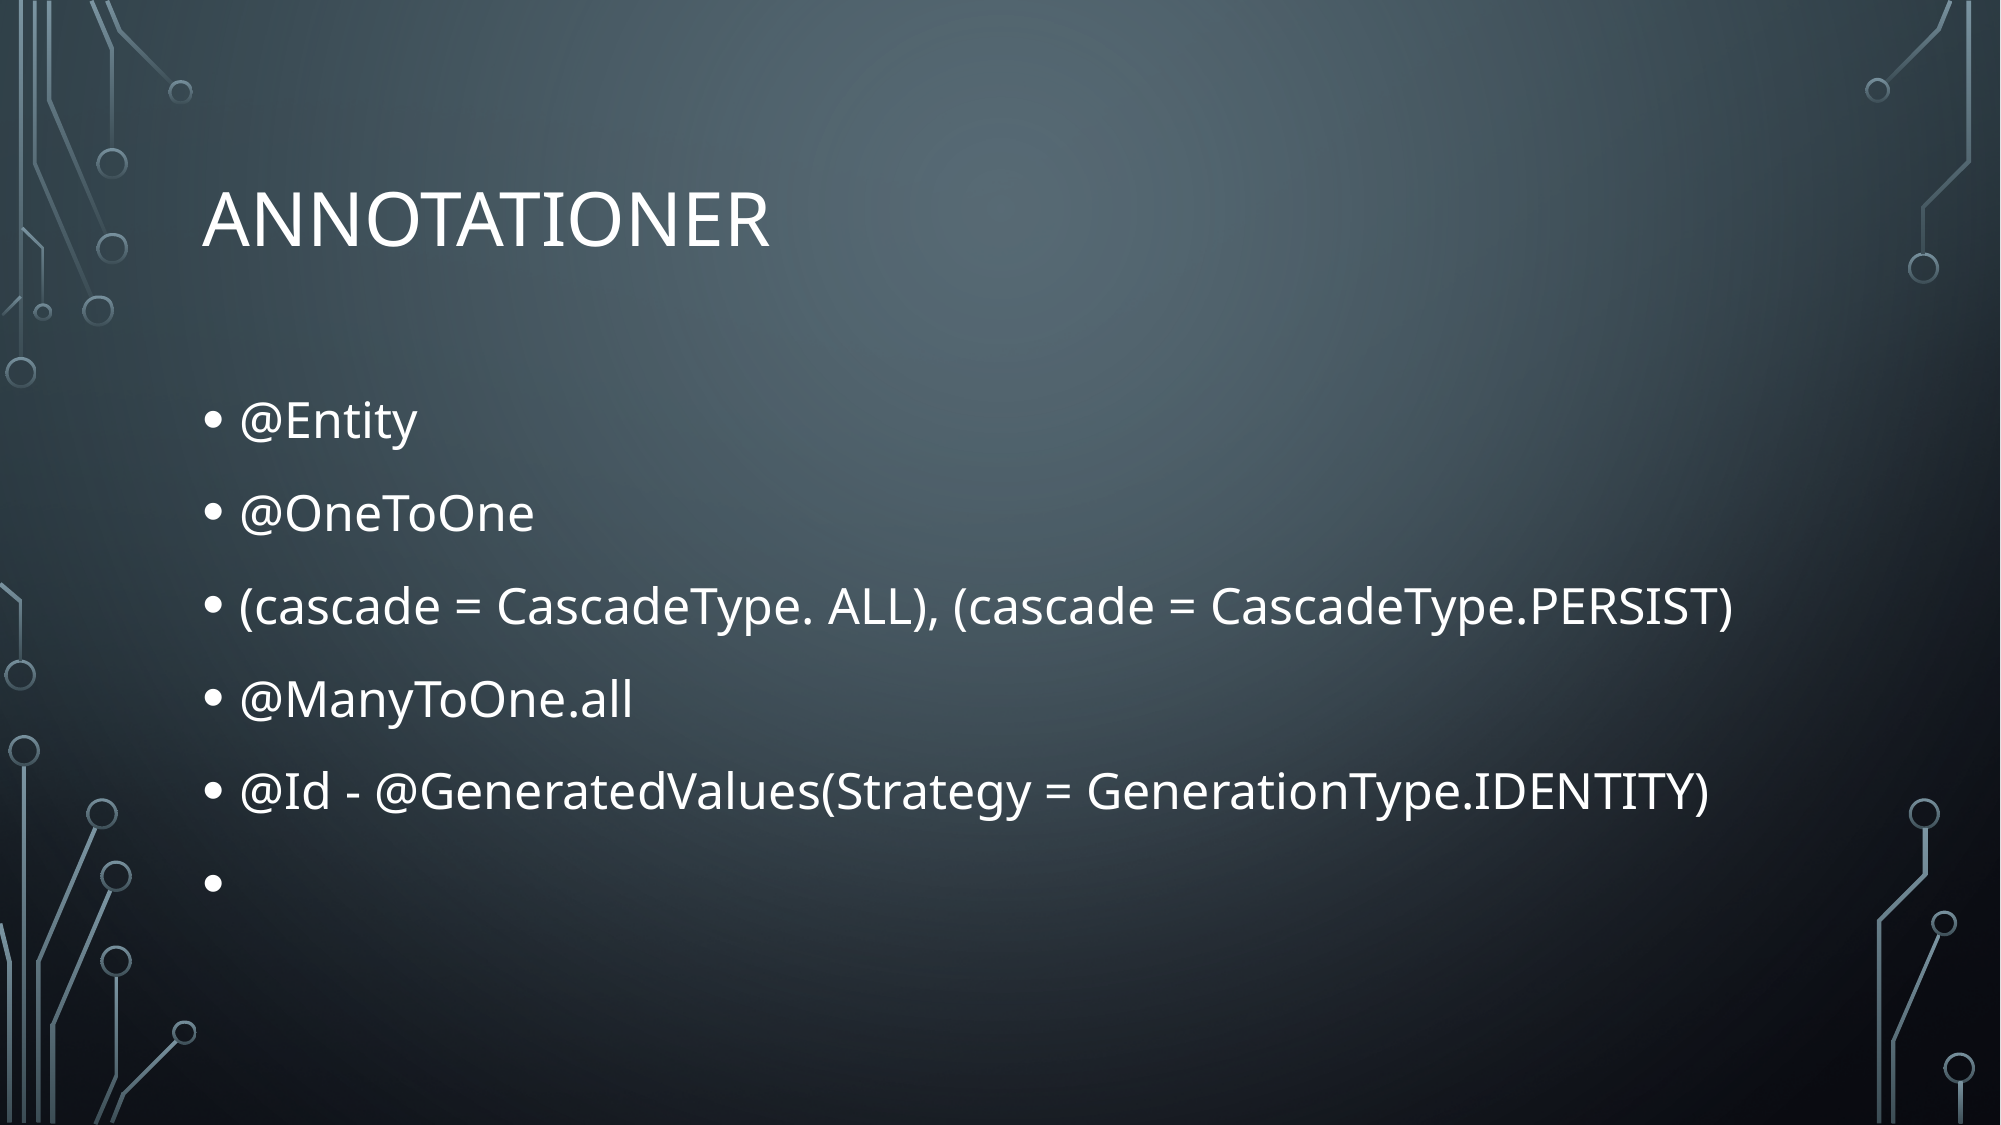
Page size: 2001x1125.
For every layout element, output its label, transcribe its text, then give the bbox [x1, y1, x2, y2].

title Annotationer [187, 101, 1813, 344]
list @Entity @OneToOne (cascade = CascadeType. ALL), (cascade = CascadeType.PERSIST) @ManyToOne.all @Id - @GeneratedValues(Strategy = GenerationType.IDENTITY) [187, 369, 1813, 951]
